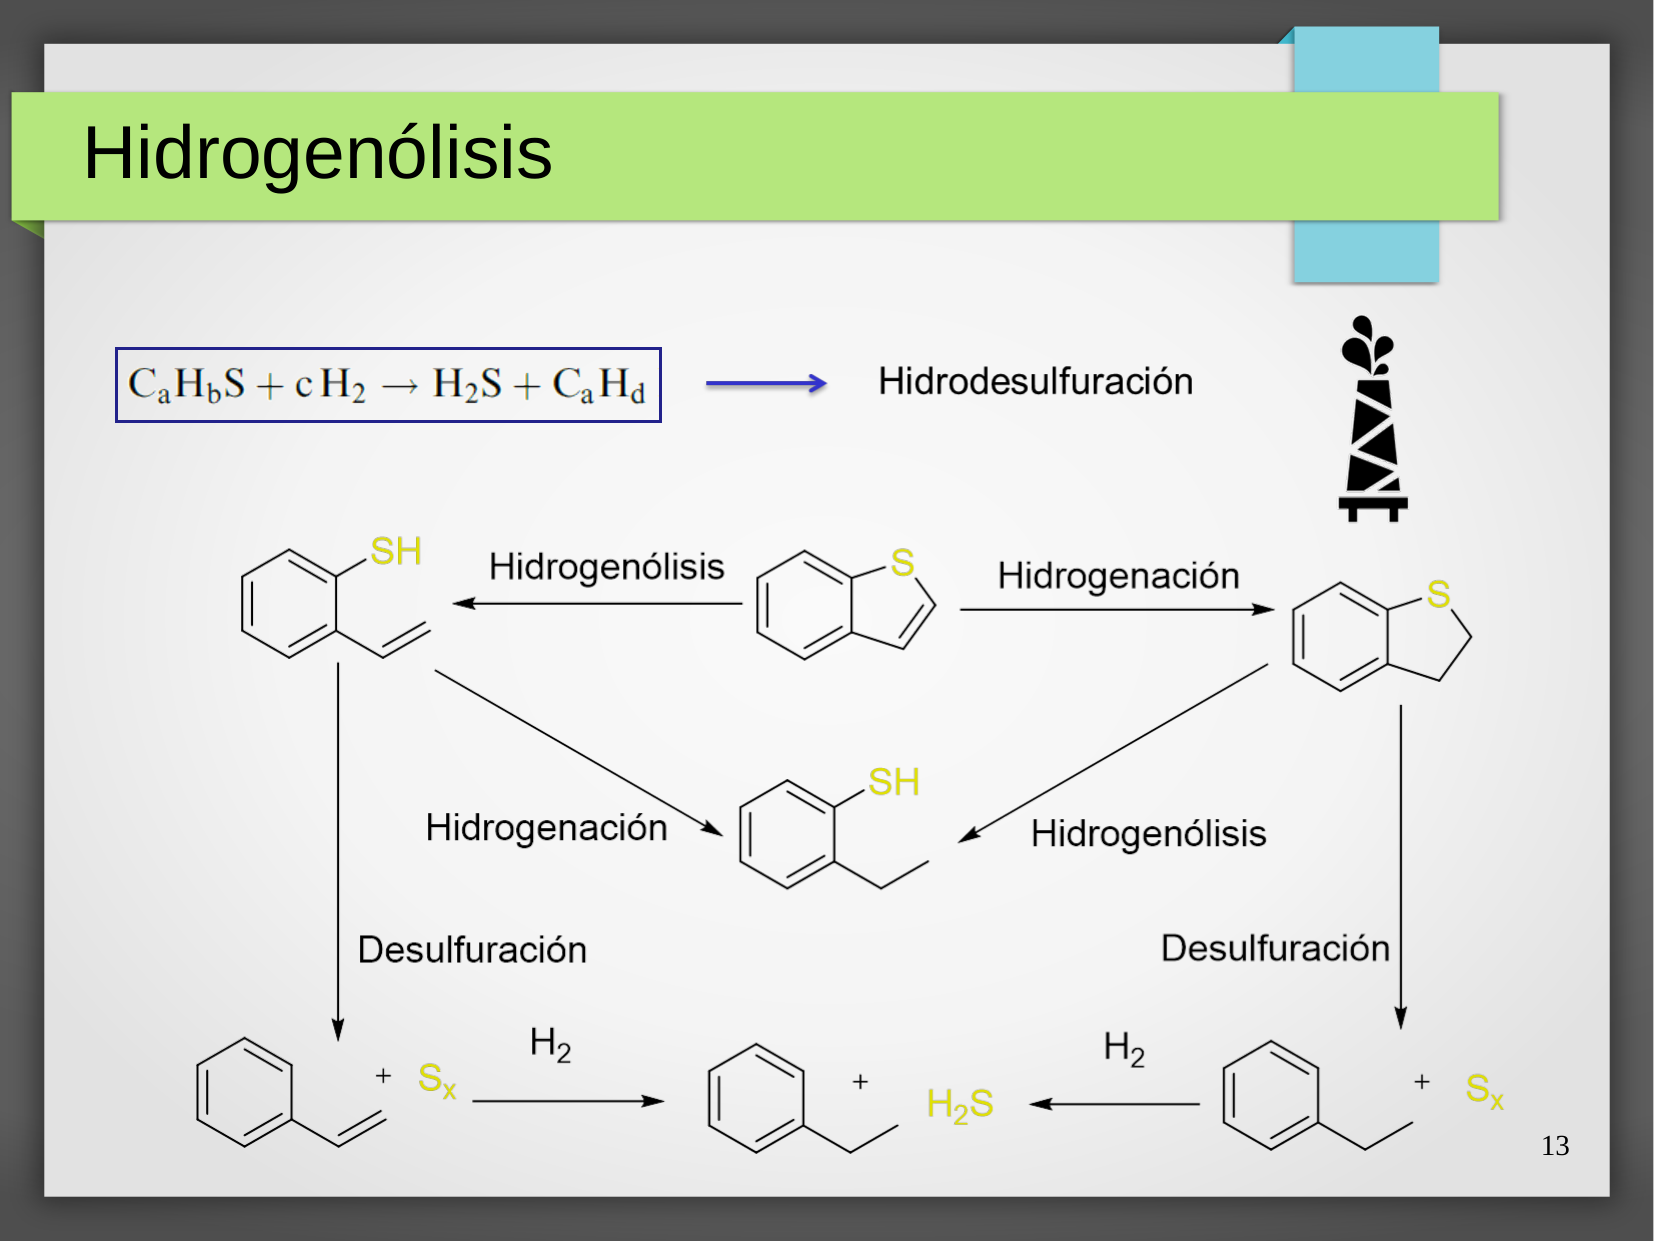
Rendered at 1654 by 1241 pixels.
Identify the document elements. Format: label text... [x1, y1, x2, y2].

text_box <number> [1185, 1162, 1571, 1215]
text_box Hidrogenólisis [82, 94, 1264, 213]
picture [0, 0, 1654, 1241]
